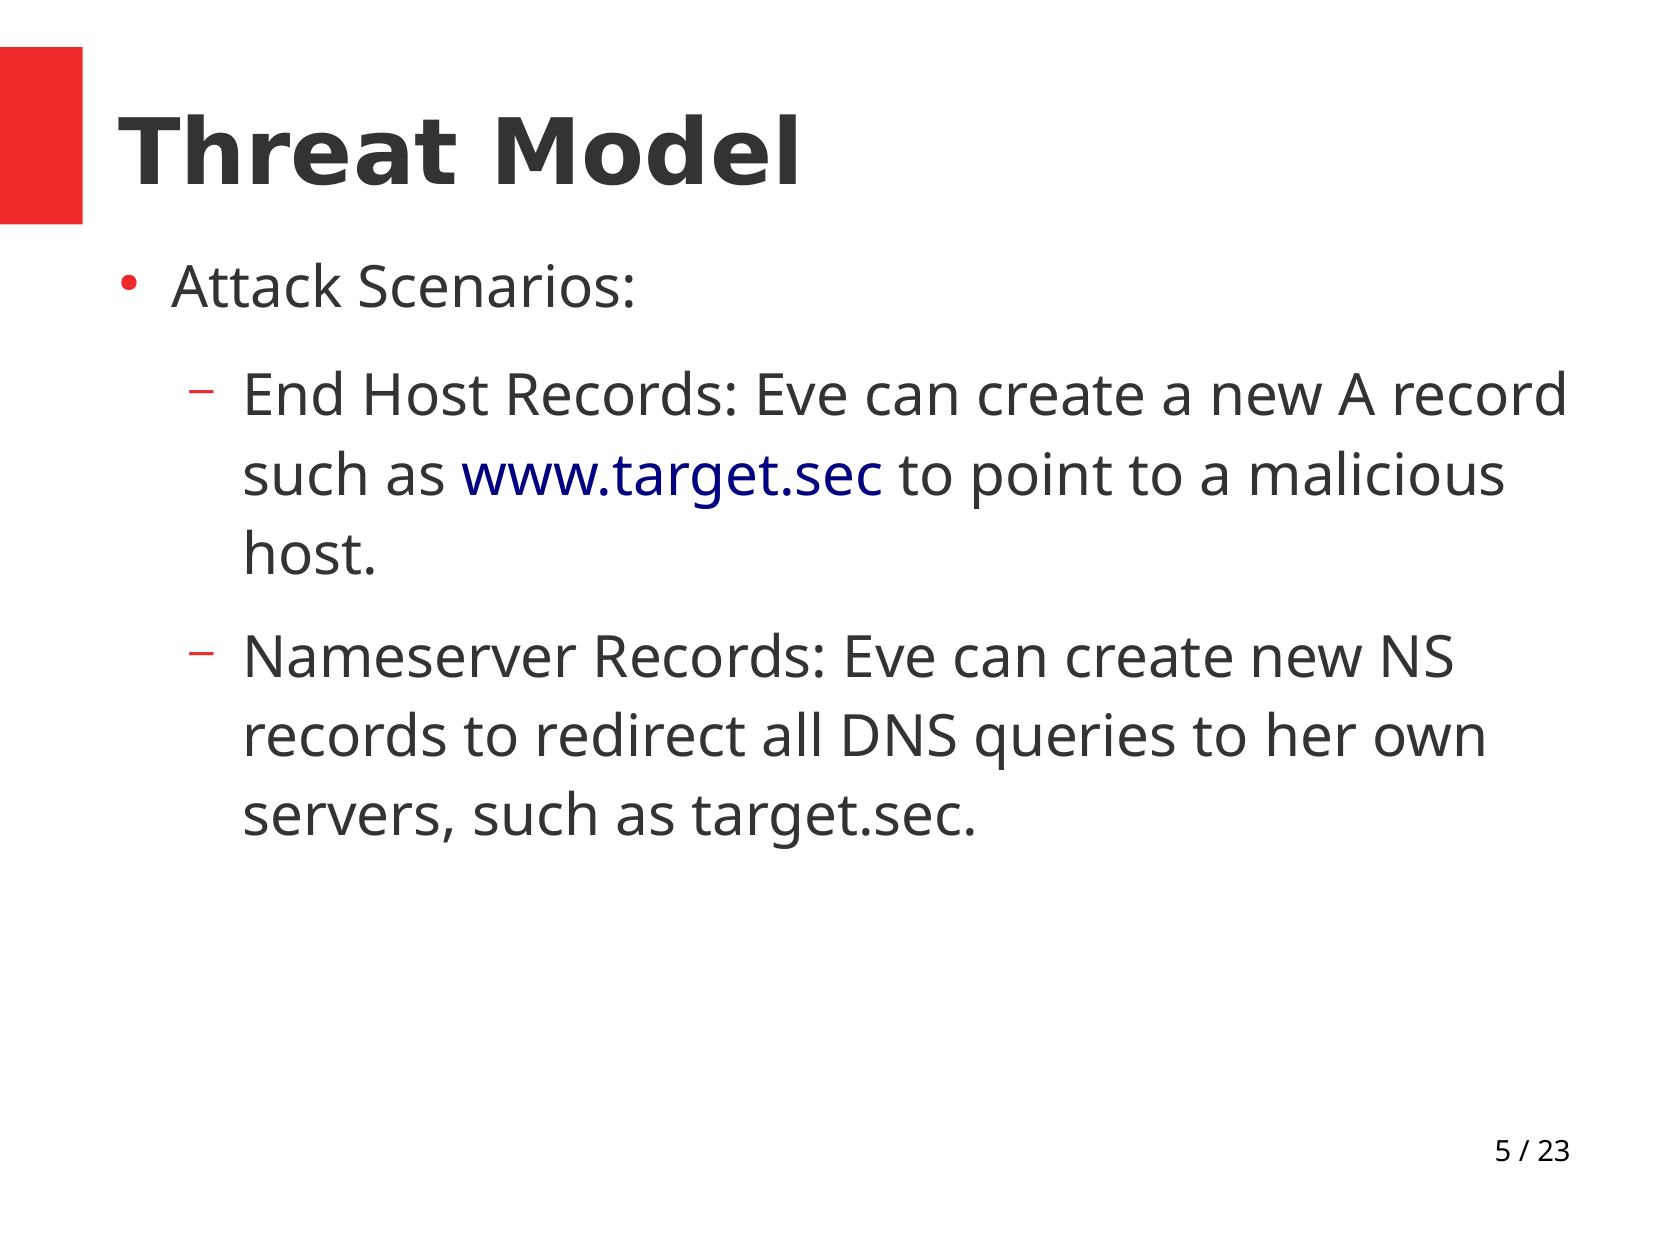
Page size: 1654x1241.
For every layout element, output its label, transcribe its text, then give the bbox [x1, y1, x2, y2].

title Threat Model [118, 49, 1571, 244]
list Attack Scenarios: End Host Records: Eve can create a new A record such as www.target.sec to point to a malicious host. Nameserver Records: Eve can create new NS records to redirect all DNS queries to her own servers, such as target.sec. [100, 244, 1571, 1216]
